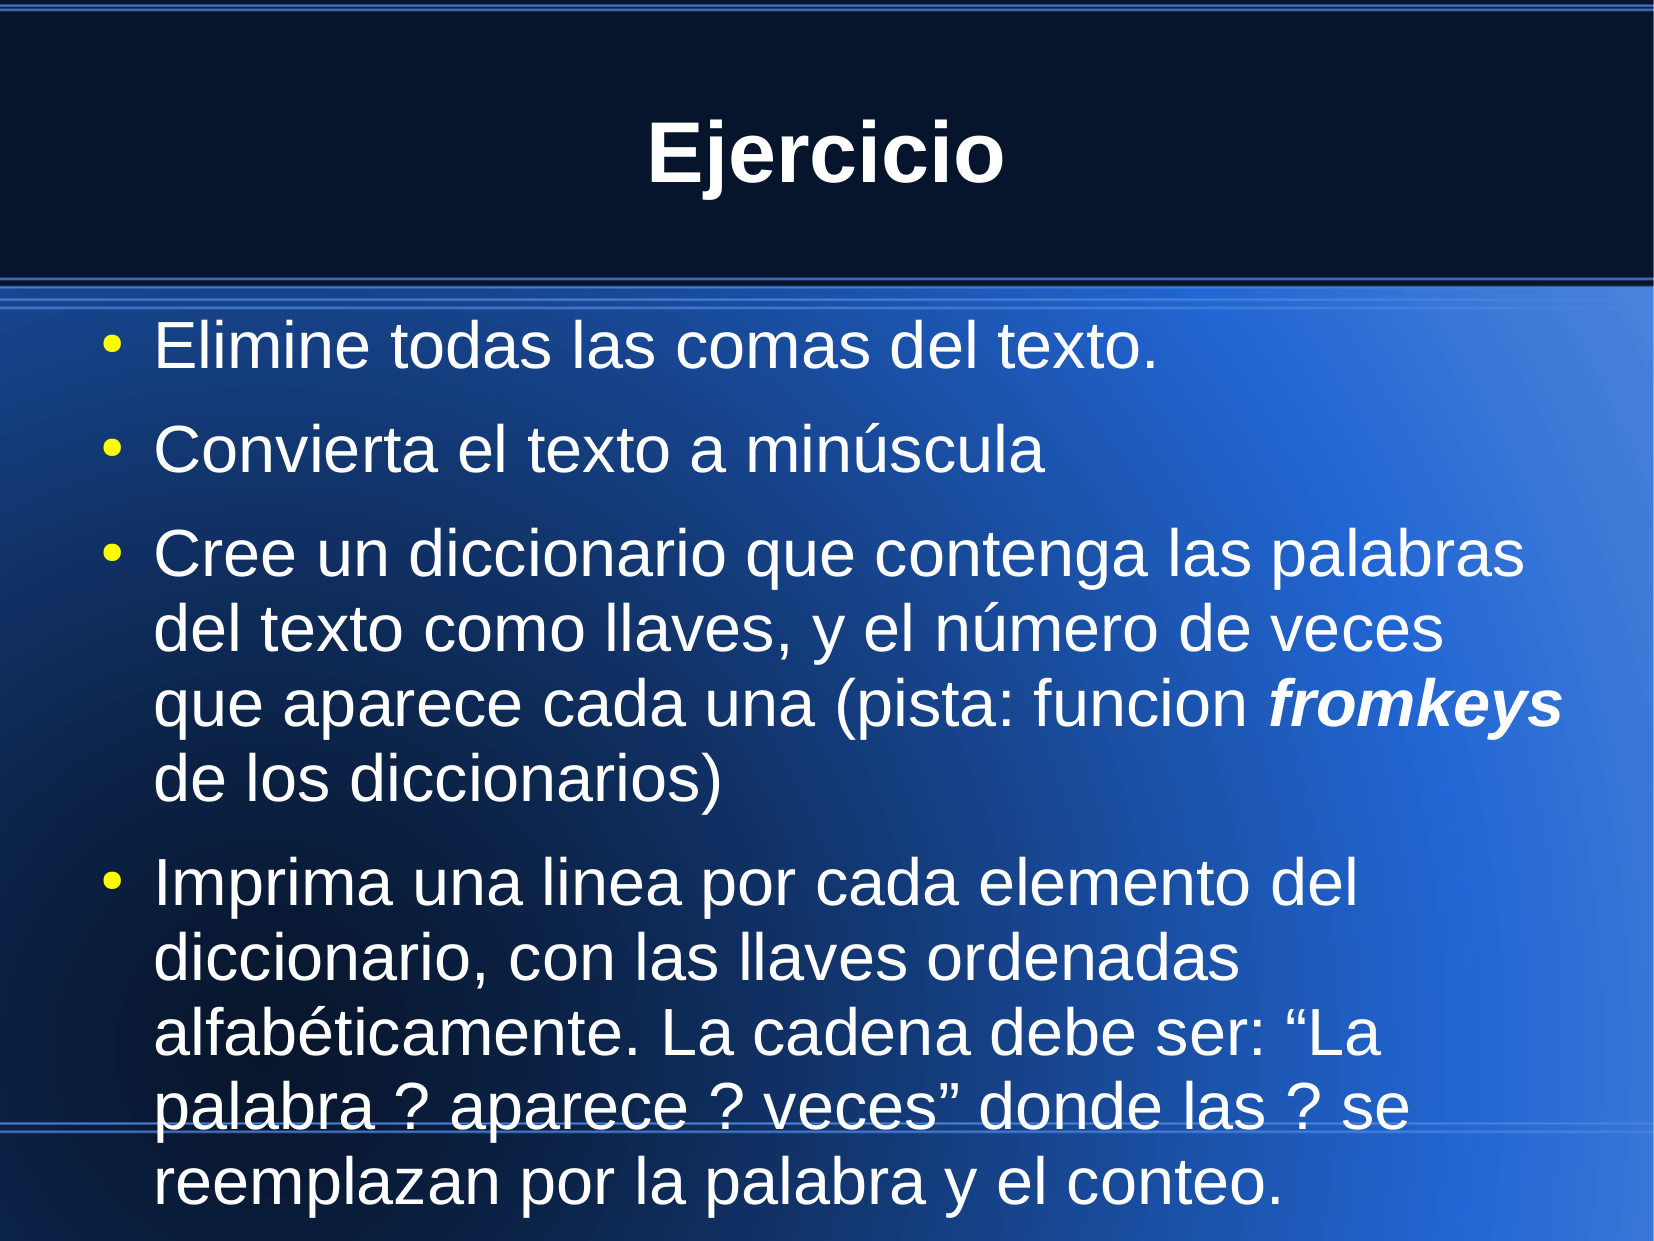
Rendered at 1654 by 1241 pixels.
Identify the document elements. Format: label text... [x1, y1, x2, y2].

picture [0, 0, 1654, 1241]
title Ejercicio [82, 49, 1571, 257]
list Elimine todas las comas del texto. Convierta el texto a minúscula Cree un diccionario que contenga las palabras del texto como llaves, y el número de veces que aparece cada una (pista: funcion fromkeys de los diccionarios) Imprima una linea por cada elemento del diccionario, con las llaves ordenadas alfabéticamente. La cadena debe ser: “La palabra ? aparece ? veces” donde las ? se reemplazan por la palabra y el conteo. [82, 307, 1571, 1219]
